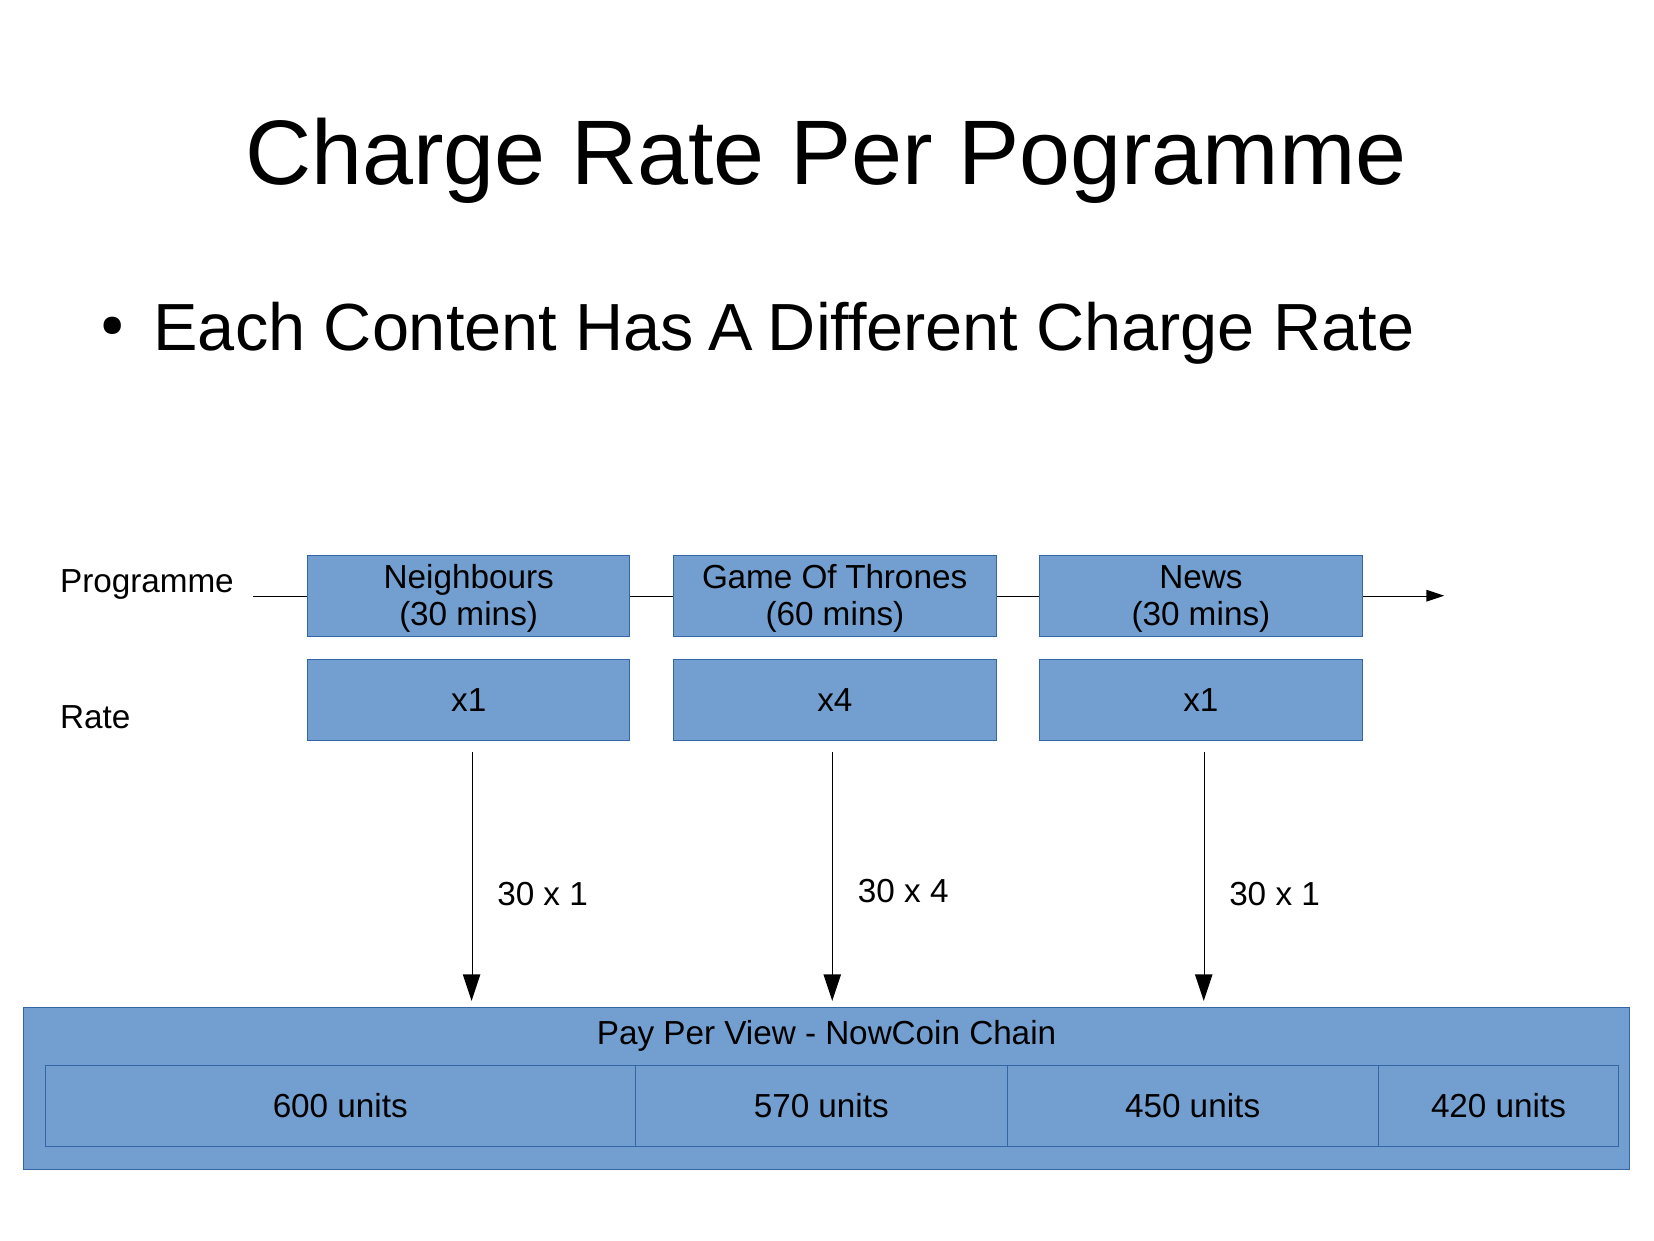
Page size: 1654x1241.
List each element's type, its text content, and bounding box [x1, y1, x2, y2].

text_box x4 [673, 659, 997, 741]
text_box Game Of Thrones (60 mins) [673, 555, 997, 637]
text_box 600 units [45, 1065, 635, 1147]
text_box 30 x 4 [843, 865, 975, 915]
text_box 570 units [635, 1065, 1007, 1147]
text_box x1 [307, 659, 630, 741]
text_box x1 [1039, 659, 1363, 741]
text_box News (30 mins) [1039, 555, 1363, 637]
text_box 30 x 1 [1214, 867, 1346, 917]
text_box Pay Per View - NowCoin Chain [23, 1007, 1630, 1170]
list Each Content Has A Different Charge Rate [82, 290, 1571, 1010]
text_box Programme [45, 555, 265, 605]
text_box 450 units [1007, 1065, 1379, 1147]
text_box 30 x 1 [482, 867, 614, 917]
text_box 420 units [1379, 1065, 1619, 1147]
title Charge Rate Per Pogramme [82, 49, 1571, 257]
text_box Neighbours (30 mins) [307, 555, 630, 637]
text_box Rate [45, 691, 265, 741]
